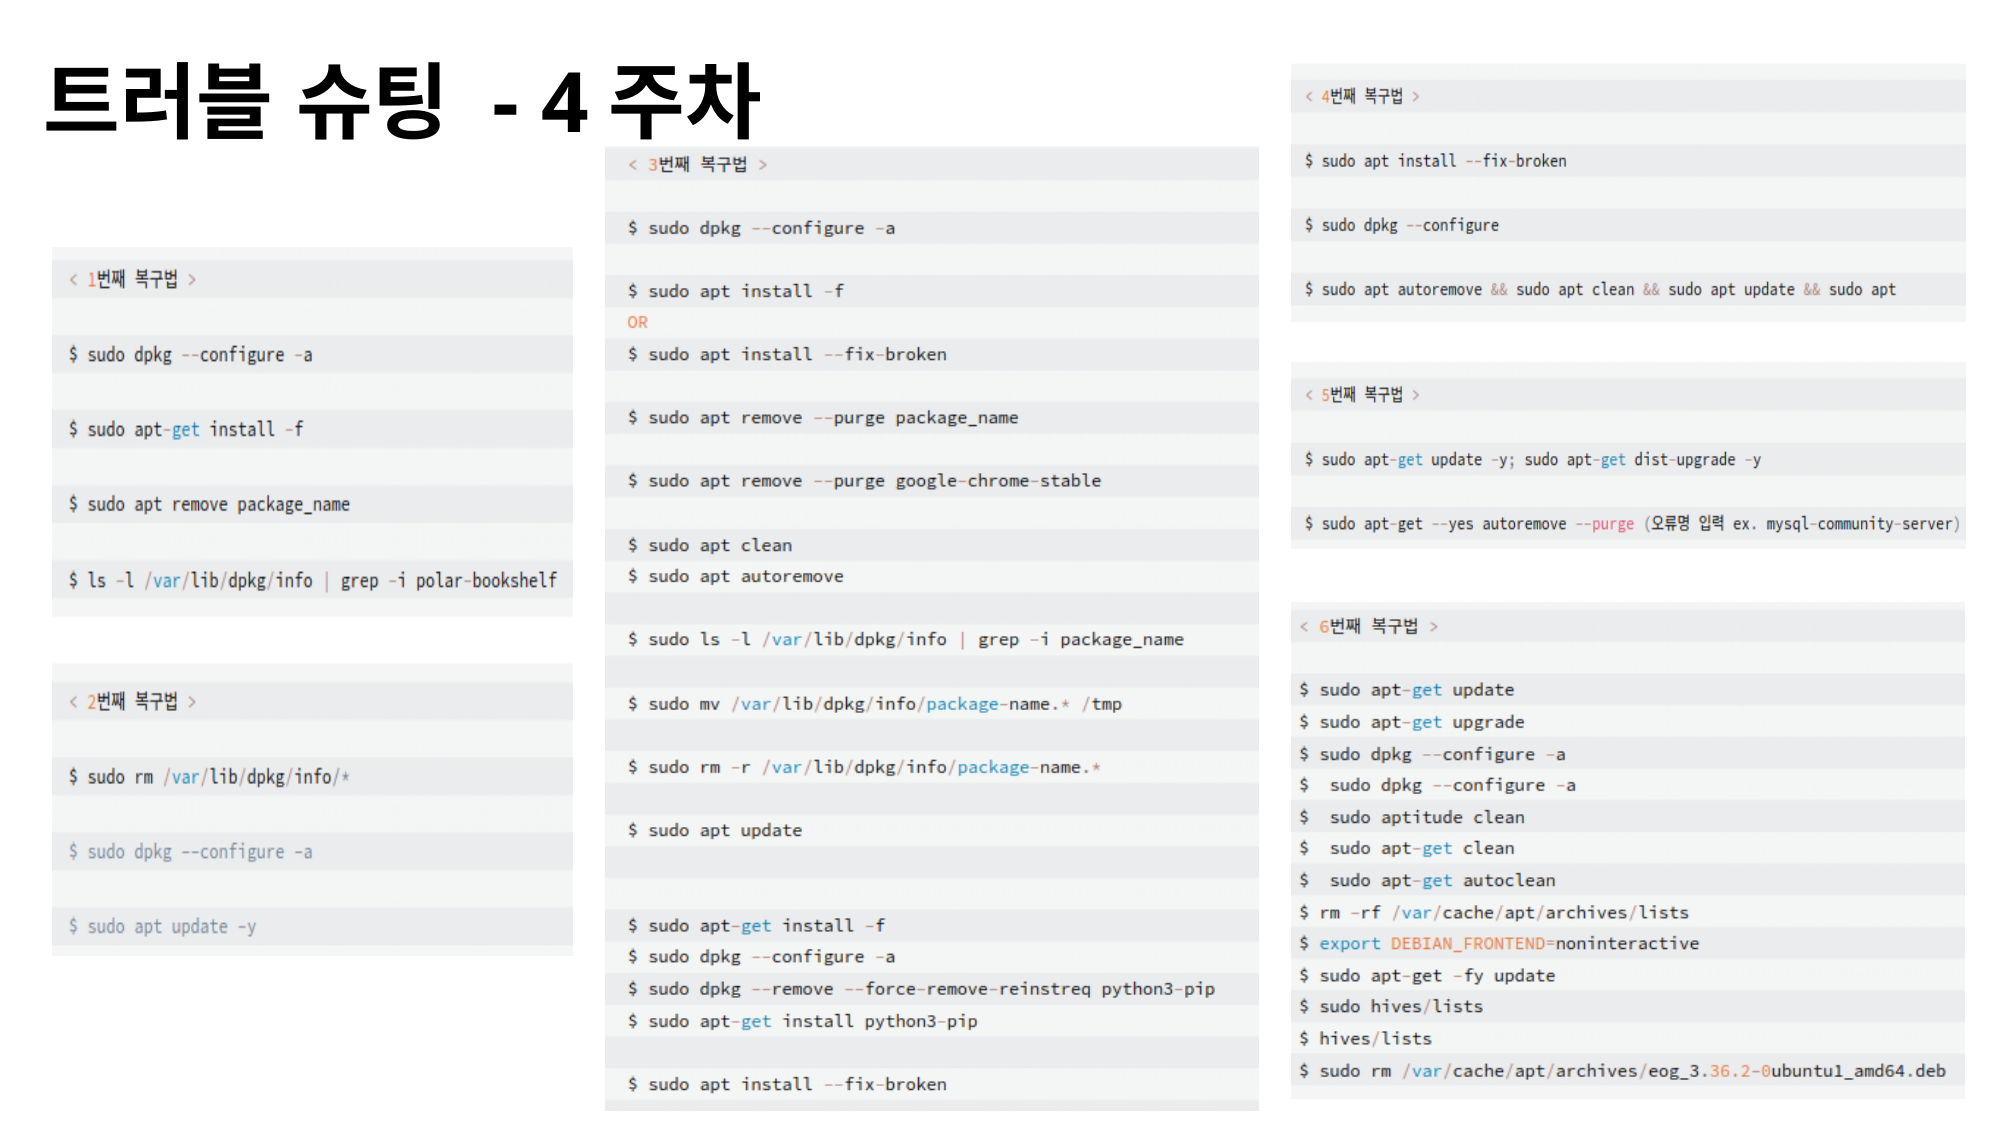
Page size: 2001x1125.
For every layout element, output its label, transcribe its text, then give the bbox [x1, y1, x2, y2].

picture [1291, 61, 1966, 549]
text_box 트러블 슈팅 - 4주차 [28, 41, 903, 158]
picture [1291, 602, 1965, 1099]
picture [52, 247, 573, 956]
picture [605, 146, 1259, 1111]
